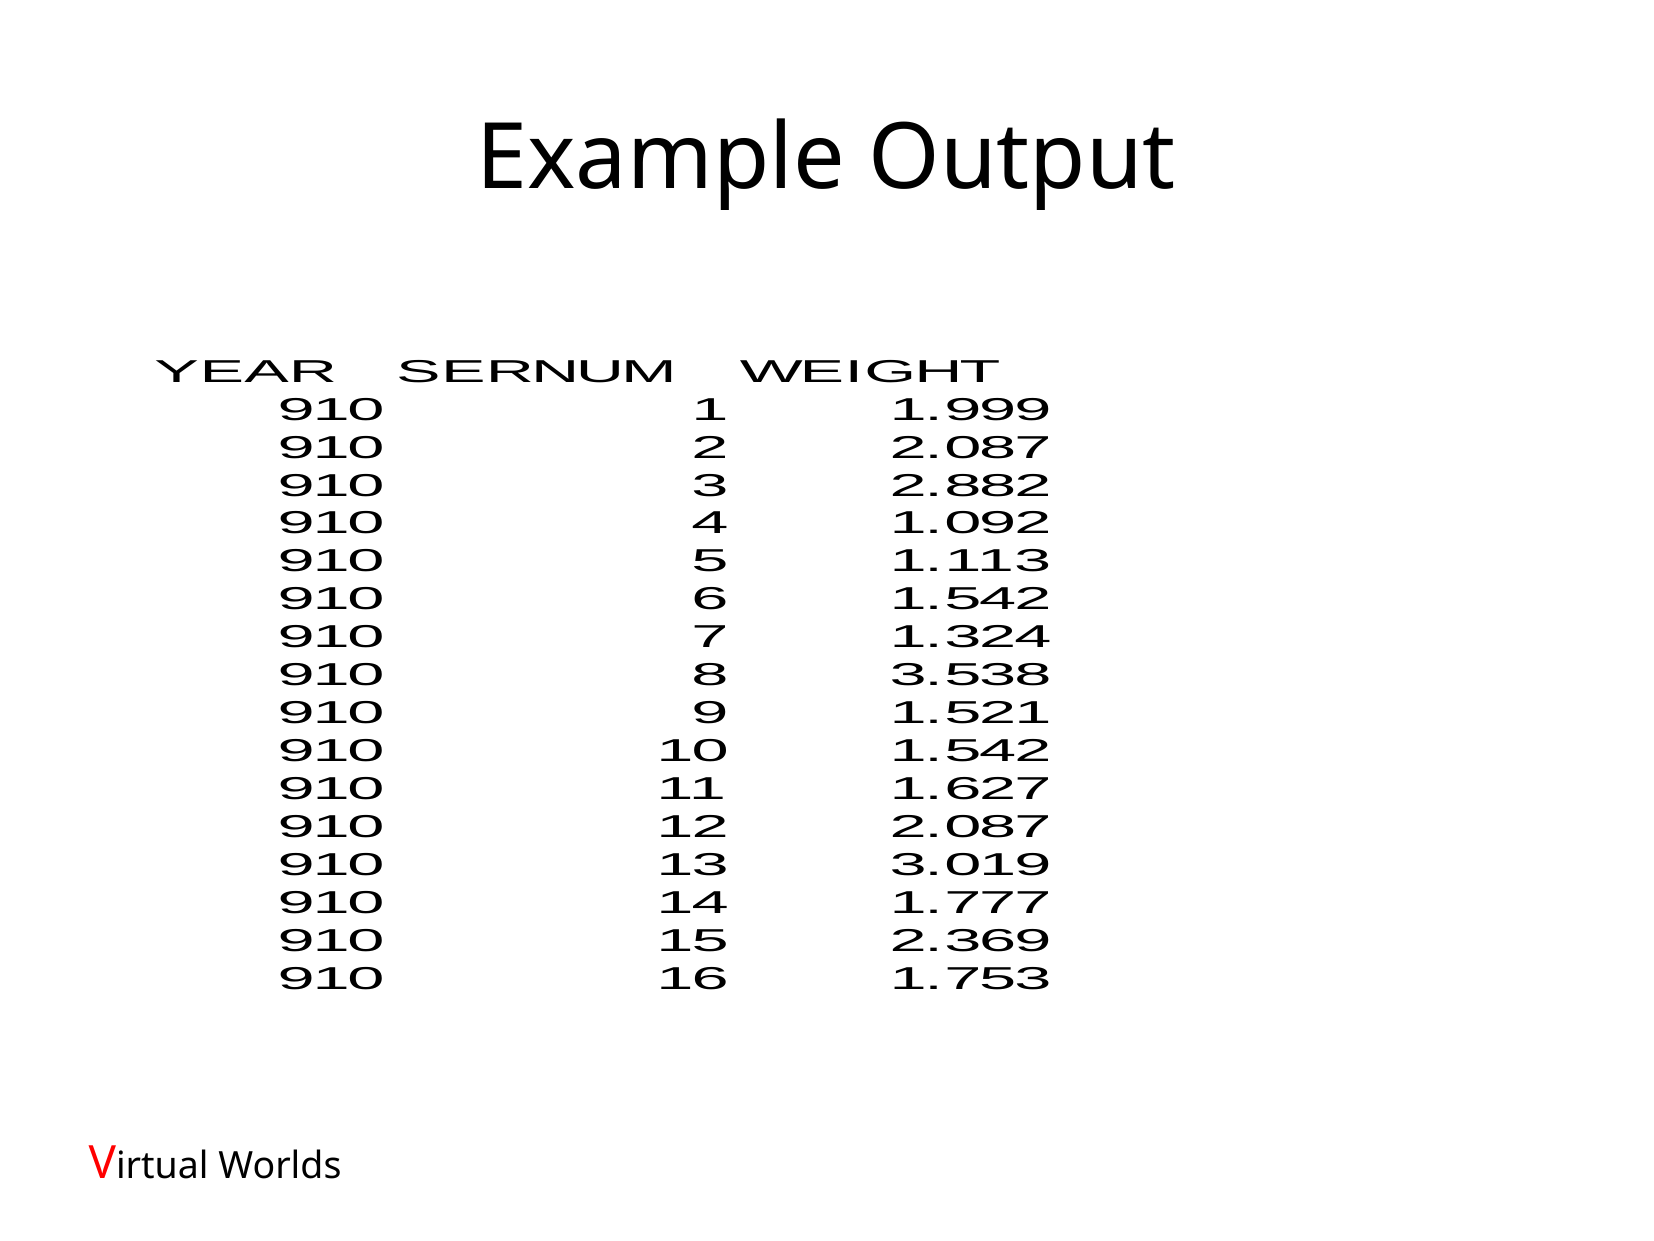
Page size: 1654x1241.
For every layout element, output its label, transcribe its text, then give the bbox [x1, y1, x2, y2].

chart [147, 354, 1063, 1004]
title Example Output [82, 49, 1571, 257]
